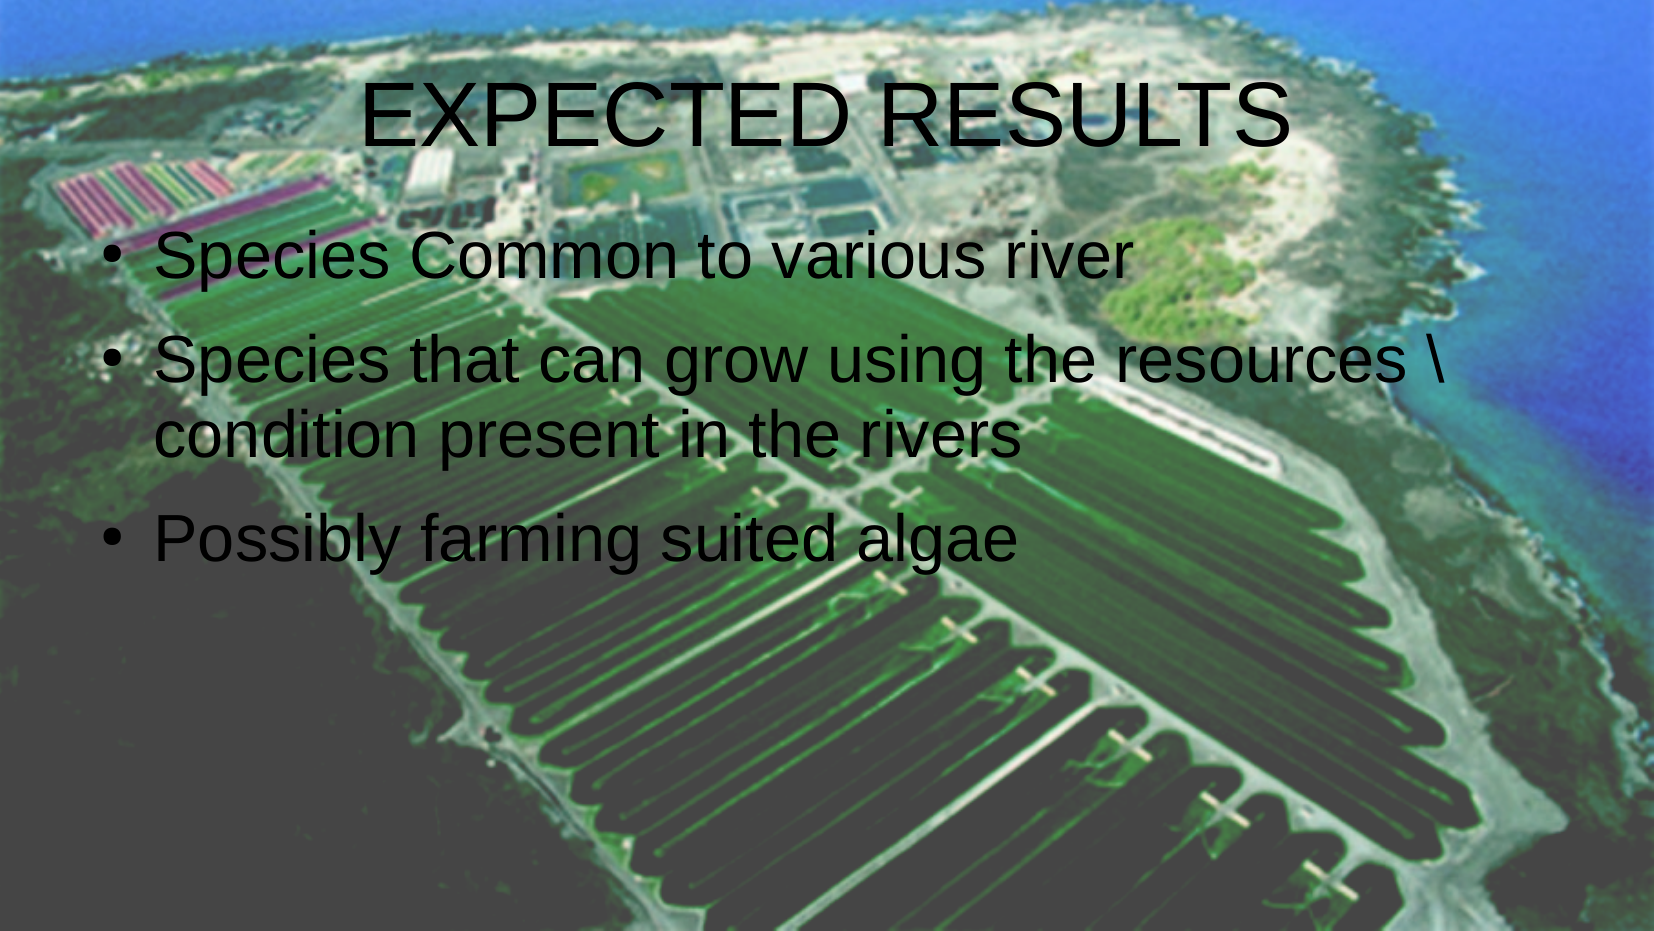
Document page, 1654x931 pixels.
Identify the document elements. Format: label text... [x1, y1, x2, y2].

title EXPECTED RESULTS [82, 37, 1571, 193]
list Species Common to various river Species that can grow using the resources \ condition present in the rivers Possibly farming suited algae [82, 217, 1571, 758]
picture [0, 0, 1654, 931]
